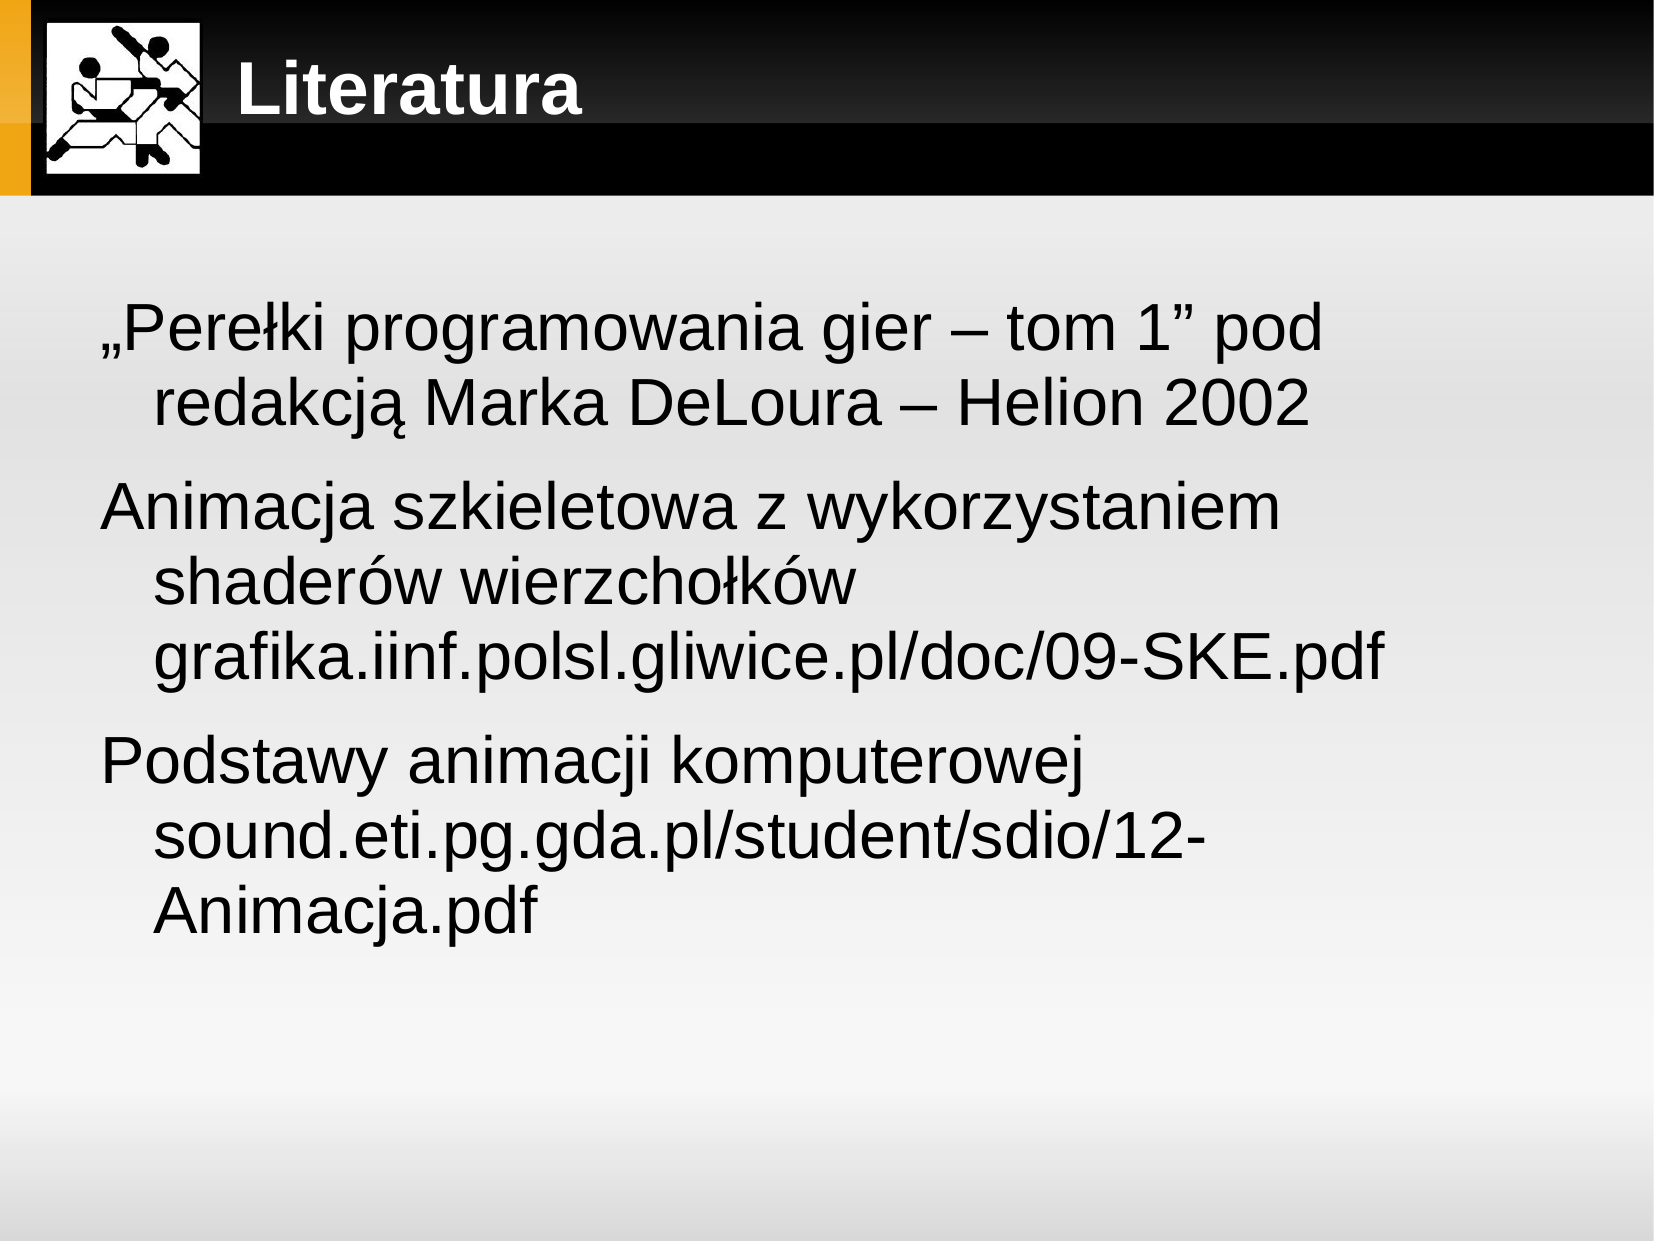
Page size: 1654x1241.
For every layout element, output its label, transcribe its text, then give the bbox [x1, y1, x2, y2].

title Literatura [236, 0, 1595, 178]
picture [0, 0, 1654, 1241]
list „Perełki programowania gier – tom 1” pod redakcją Marka DeLoura – Helion 2002 Animacja szkieletowa z wykorzystaniem shaderów wierzchołków grafika.iinf.polsl.gliwice.pl/doc/09-SKE.pdf Podstawy animacji komputerowej sound.eti.pg.gda.pl/student/sdio/12-Animacja.pdf [82, 290, 1571, 1094]
